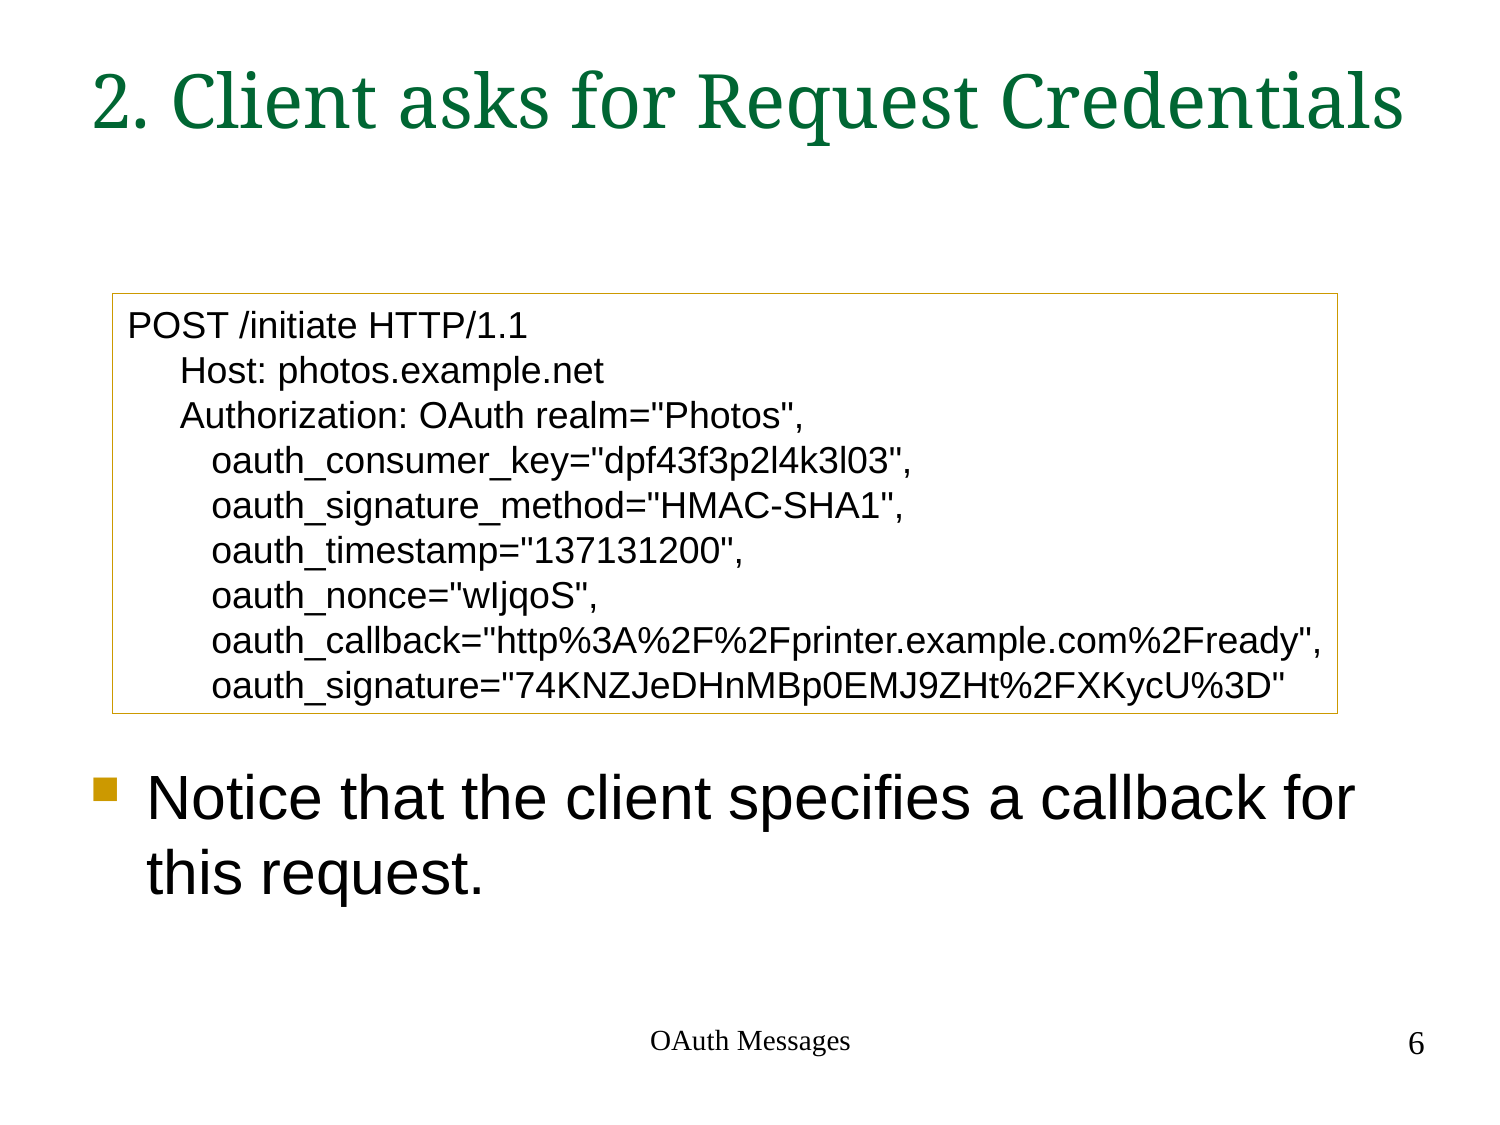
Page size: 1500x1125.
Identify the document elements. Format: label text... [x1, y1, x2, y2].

list Notice that the client specifies a callback for this request. [75, 750, 1425, 1006]
text_box POST /initiate HTTP/1.1 Host: photos.example.net Authorization: OAuth realm="Photos", oauth_consumer_key="dpf43f3p2l4k3l03", oauth_signature_method="HMAC-SHA1", oauth_timestamp="137131200", oauth_nonce="wIjqoS", oauth_callback="http%3A%2F%2Fprinter.example.com%2Fready", oauth_signature="74KNZJeDHnMBp0EMJ9ZHt%2FXKycU%3D" [112, 293, 1338, 714]
title 2. Client asks for Request Credentials [75, 45, 1425, 233]
